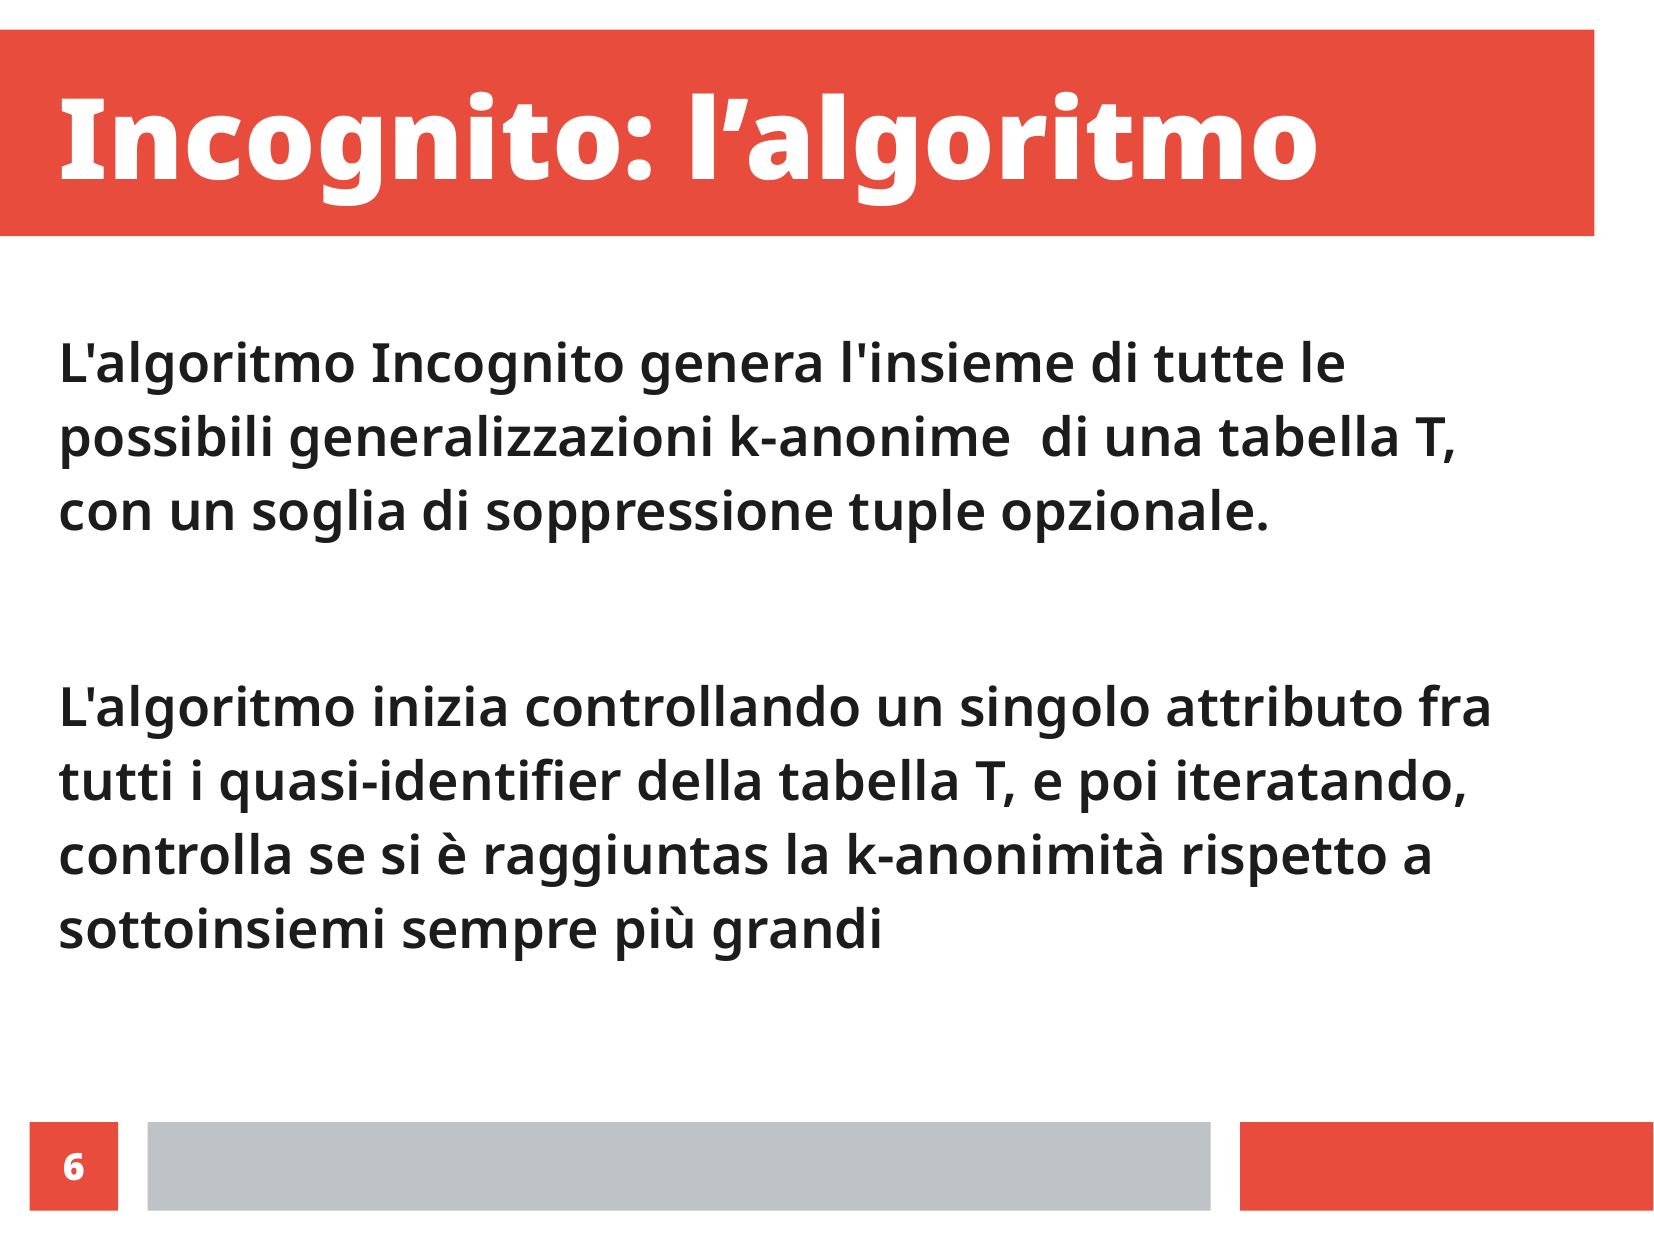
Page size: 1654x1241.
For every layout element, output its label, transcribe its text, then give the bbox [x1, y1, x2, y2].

title Incognito: l’algoritmo [59, 59, 1595, 207]
list L'algoritmo Incognito genera l'insieme di tutte le possibili generalizzazioni k-anonime di una tabella T, con un soglia di soppressione tuple opzionale. L'algoritmo inizia controllando un singolo attributo fra tutti i quasi-identifier della tabella T, e poi iteratando, controlla se si è raggiuntas la k-anonimità rispetto a sottoinsiemi sempre più grandi [59, 324, 1565, 1093]
